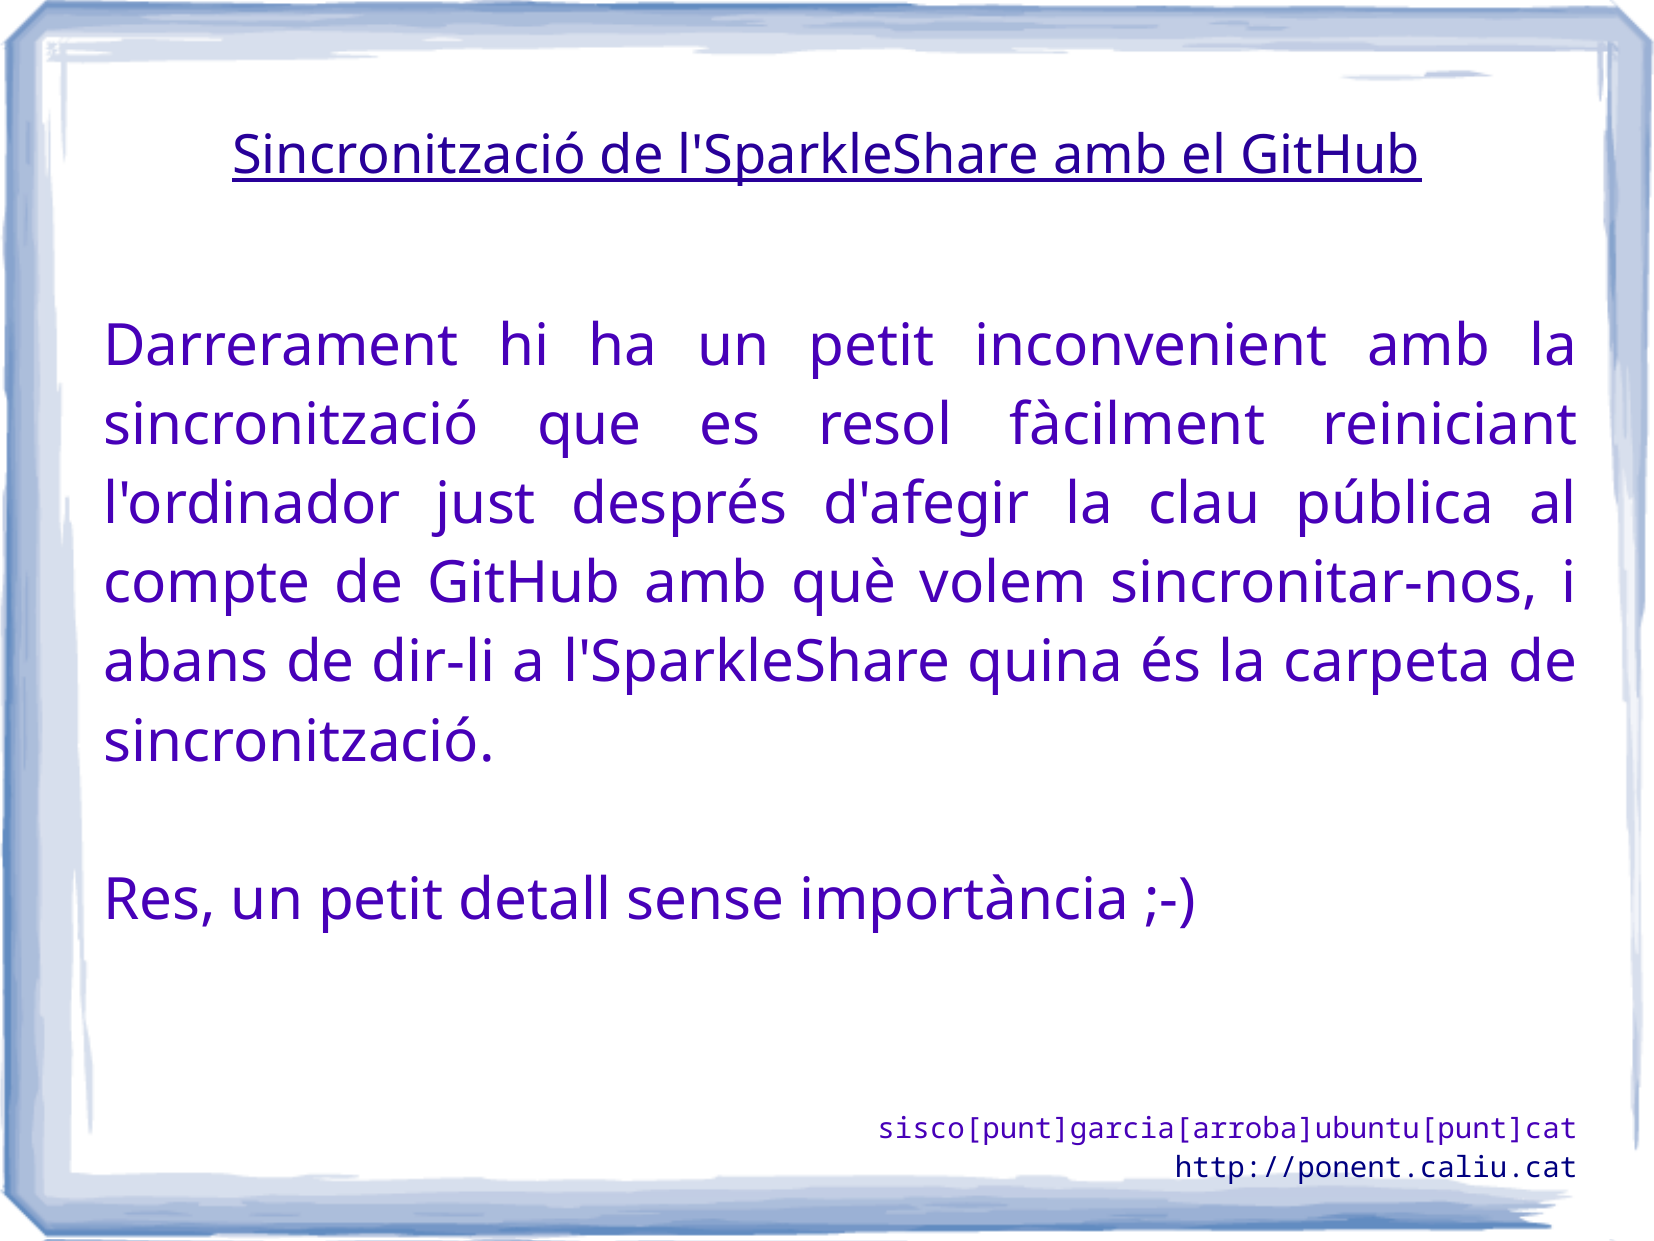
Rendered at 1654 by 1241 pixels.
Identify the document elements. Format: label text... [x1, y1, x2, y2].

subtitle [951, 1124, 960, 1136]
subtitle [987, 1124, 995, 1136]
subtitle [1372, 1124, 1380, 1136]
subtitle [1337, 1124, 1345, 1136]
subtitle [1477, 1124, 1485, 1136]
subtitle [1547, 1130, 1554, 1136]
subtitle [1197, 1130, 1204, 1136]
subtitle [1022, 1124, 1030, 1136]
subtitle [1248, 1124, 1257, 1136]
subtitle [1162, 1130, 1169, 1136]
text_box Darrerament hi ha un petit inconvenient amb la sincronització que es resol fàcilment reiniciant l'ordinador just després d'afegir la clau pública al compte de GitHub amb què volem sincronitar-nos, i abans de dir-li a l'SparkleShare quina és la carpeta de sincronització. Res, un petit detall sense importància ;-) sisco[punt]garcia[arroba]ubuntu[punt]cat http://ponent.caliu.cat [88, 295, 1593, 1045]
subtitle [1267, 1124, 1275, 1136]
subtitle [1442, 1124, 1450, 1136]
title Sincronització de l'SparkleShare amb el GitHub [82, 56, 1571, 250]
subtitle [1092, 1130, 1099, 1136]
subtitle [1073, 1124, 1082, 1136]
subtitle [118, 1045, 1571, 1136]
picture [0, 0, 1654, 1241]
subtitle [1284, 1130, 1291, 1136]
